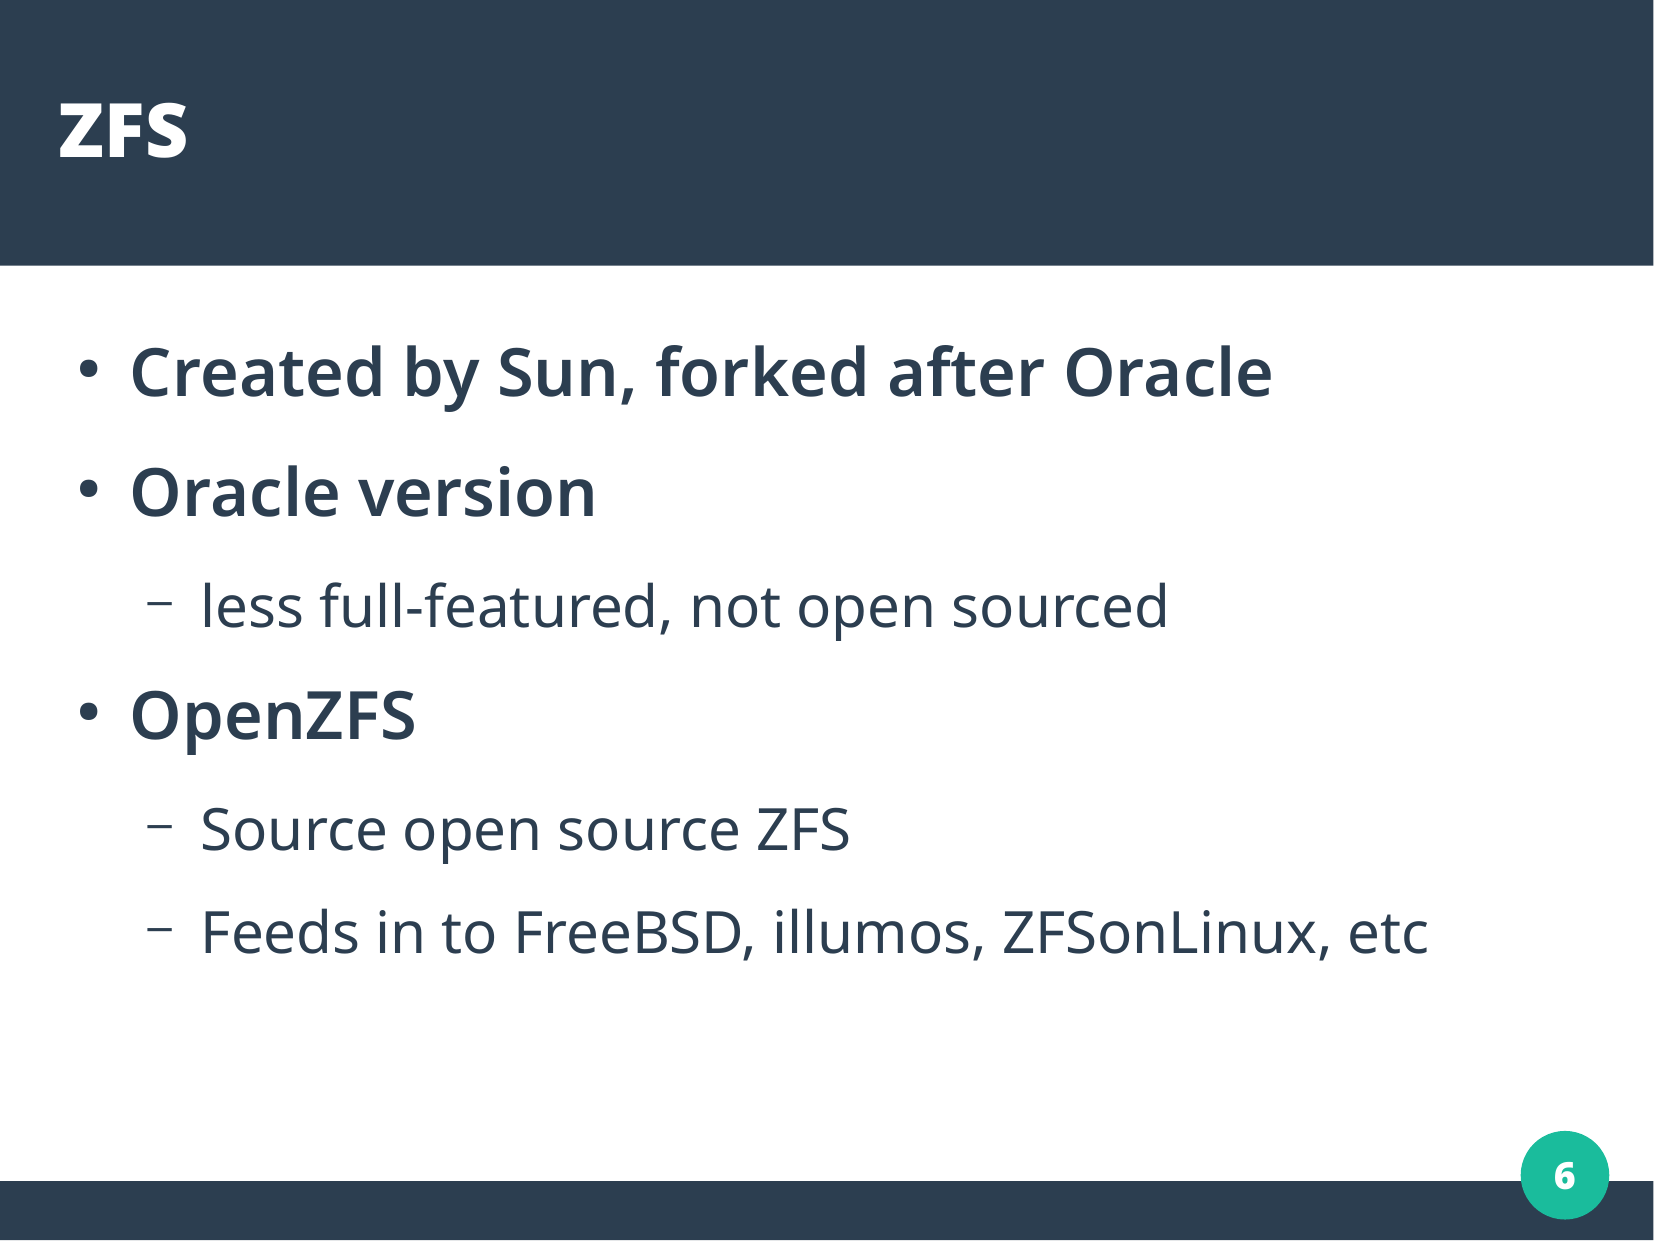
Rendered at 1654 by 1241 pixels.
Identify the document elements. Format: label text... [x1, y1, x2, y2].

list Created by Sun, forked after Oracle Oracle version less full-featured, not open sourced OpenZFS Source open source ZFS Feeds in to FreeBSD, illumos, ZFSonLinux, etc [59, 324, 1595, 1152]
title ZFS [59, 49, 1595, 207]
